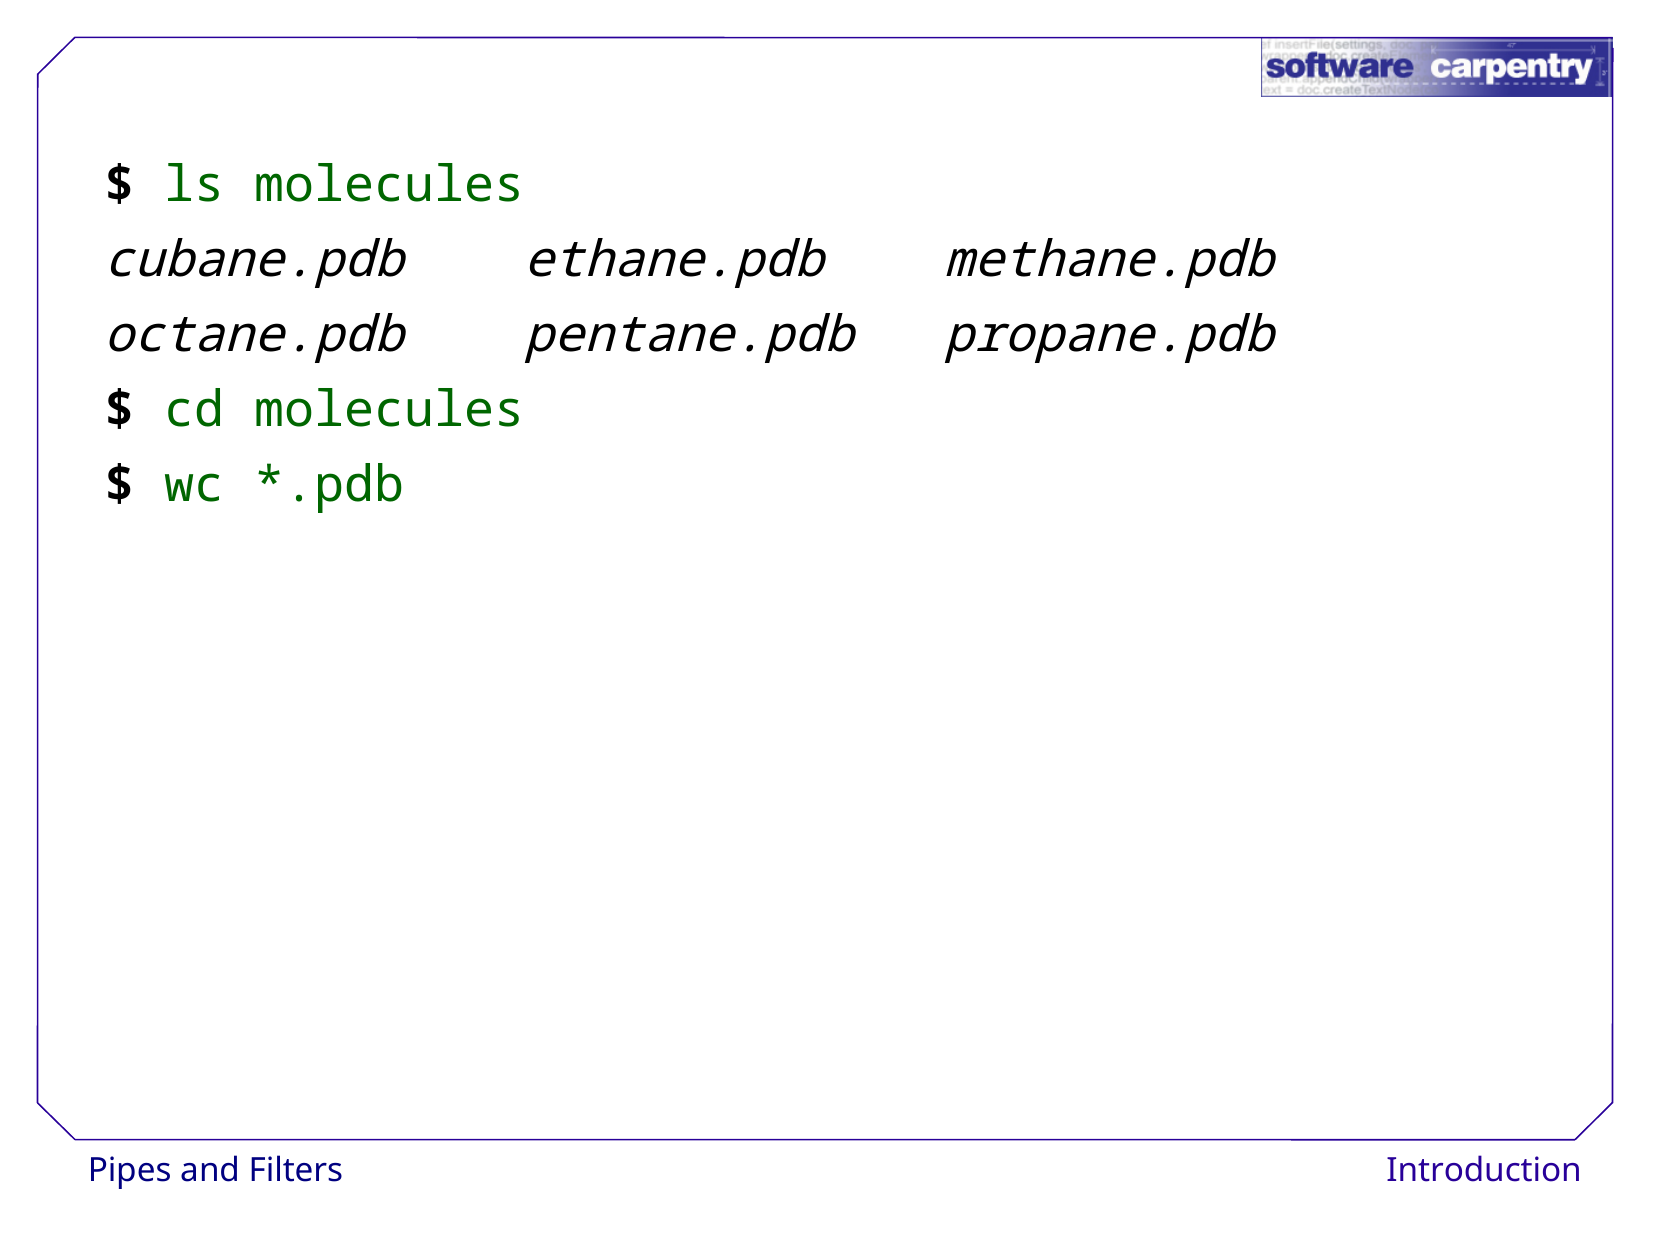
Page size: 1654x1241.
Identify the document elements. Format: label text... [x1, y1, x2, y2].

picture [1261, 39, 1613, 97]
text_box $ ls molecules cubane.pdb ethane.pdb methane.pdb octane.pdb pentane.pdb propane.pdb $ cd molecules $ wc *.pdb [89, 128, 1512, 1131]
